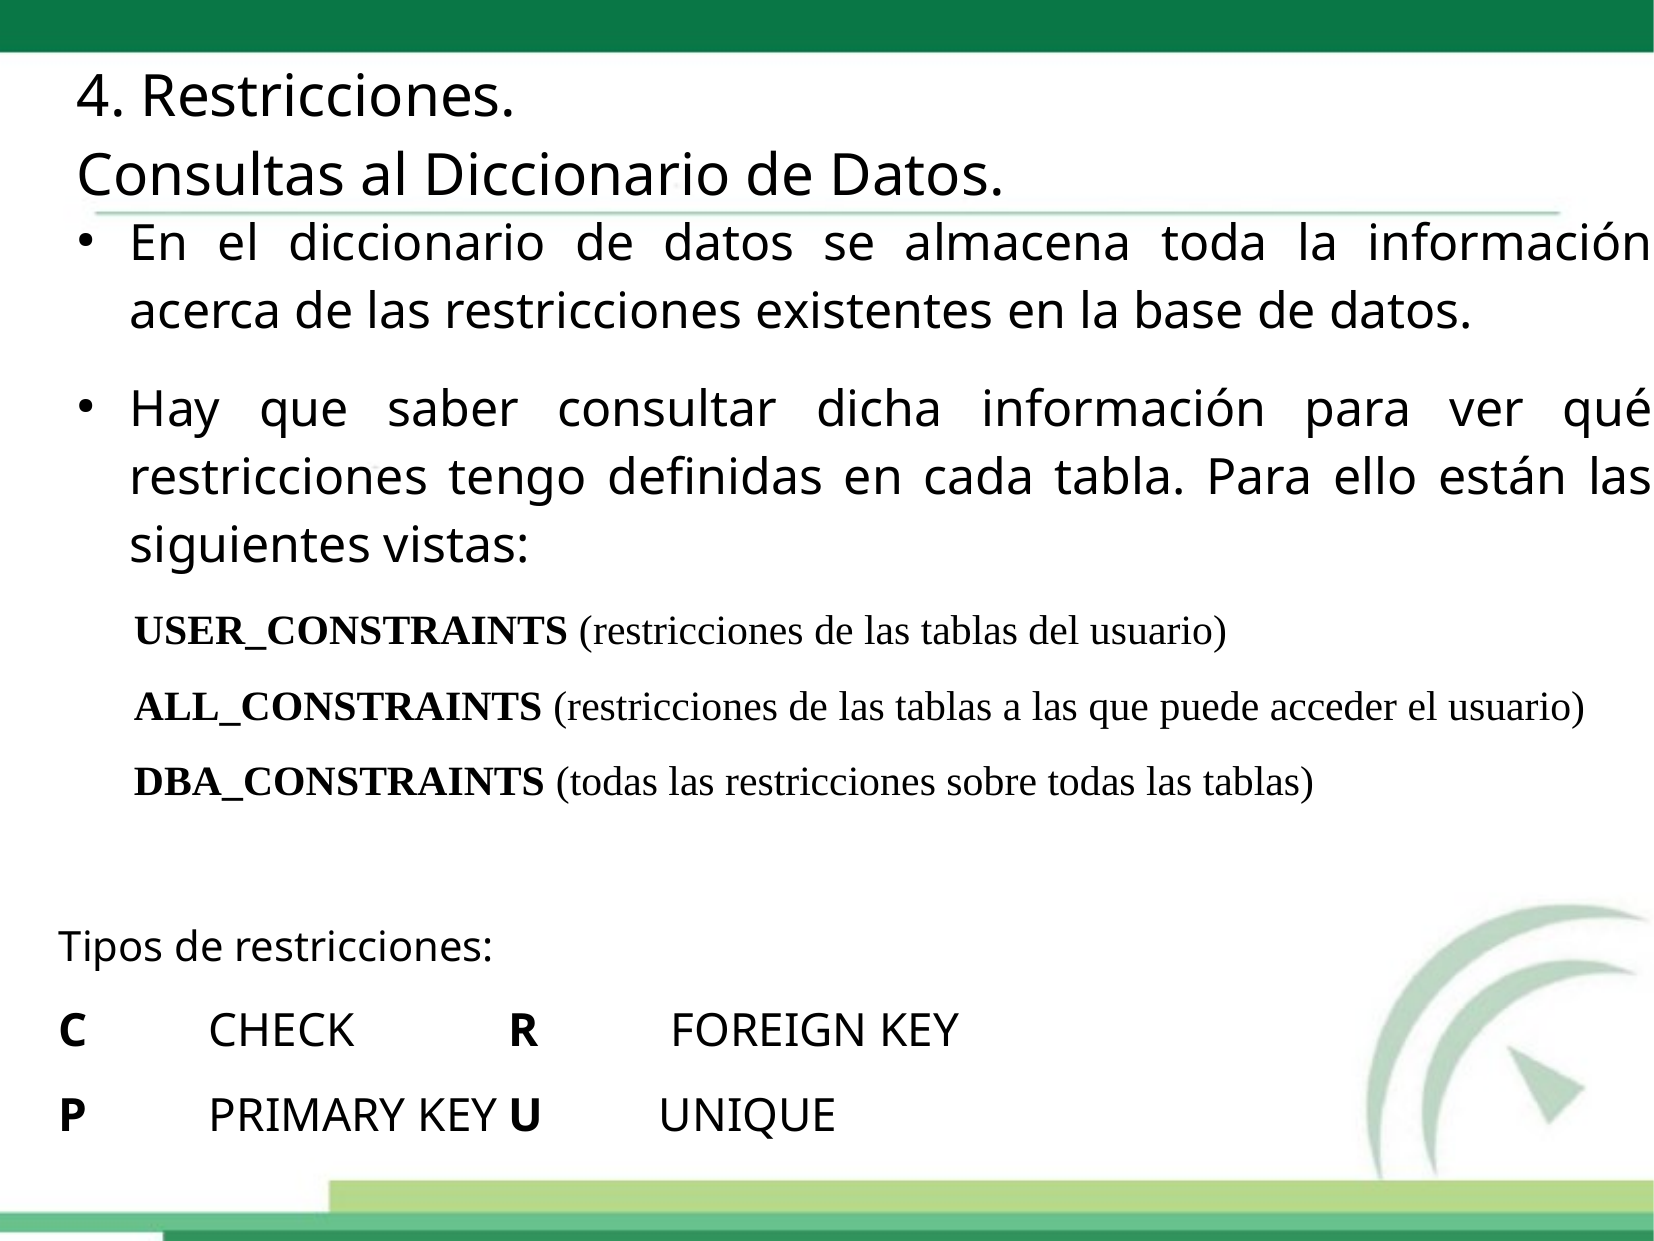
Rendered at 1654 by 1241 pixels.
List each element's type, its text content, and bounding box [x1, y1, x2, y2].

title 4. Restricciones. Consultas al Diccionario de Datos. [76, 29, 1625, 206]
picture [0, 0, 1654, 1241]
list En el diccionario de datos se almacena toda la información acerca de las restricciones existentes en la base de datos. Hay que saber consultar dicha información para ver qué restricciones tengo definidas en cada tabla. Para ello están las siguientes vistas: USER_CONSTRAINTS (restricciones de las tablas del usuario) ALL_CONSTRAINTS (restricciones de las tablas a las que puede acceder el usuario) DBA_CONSTRAINTS (todas las restricciones sobre todas las tablas) Tipos de restricciones: C CHECK R FOREIGN KEY P PRIMARY KEY U UNIQUE [59, 206, 1654, 1093]
